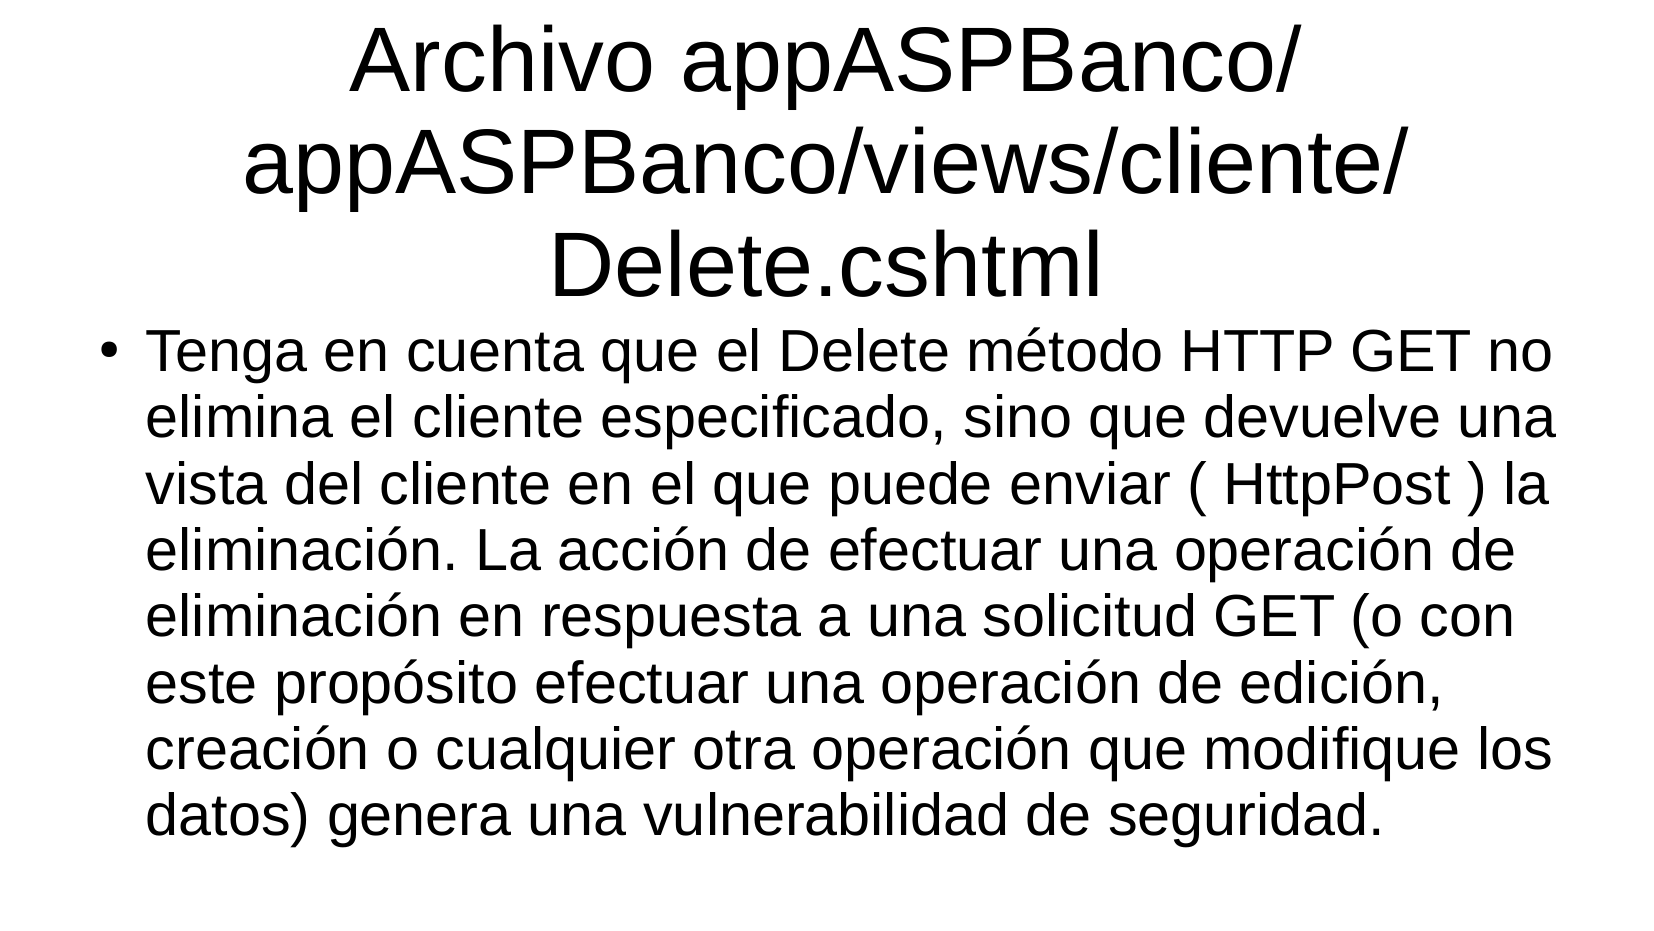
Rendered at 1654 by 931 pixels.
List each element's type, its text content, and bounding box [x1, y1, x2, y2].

list Tenga en cuenta que el Delete método HTTP GET no elimina el cliente especificado, sino que devuelve una vista del cliente en el que puede enviar ( HttpPost ) la eliminación. La acción de efectuar una operación de eliminación en respuesta a una solicitud GET (o con este propósito efectuar una operación de edición, creación o cualquier otra operación que modifique los datos) genera una vulnerabilidad de seguridad. [82, 318, 1571, 858]
title Archivo appASPBanco/ appASPBanco/views/cliente/ Delete.cshtml [82, 8, 1571, 316]
